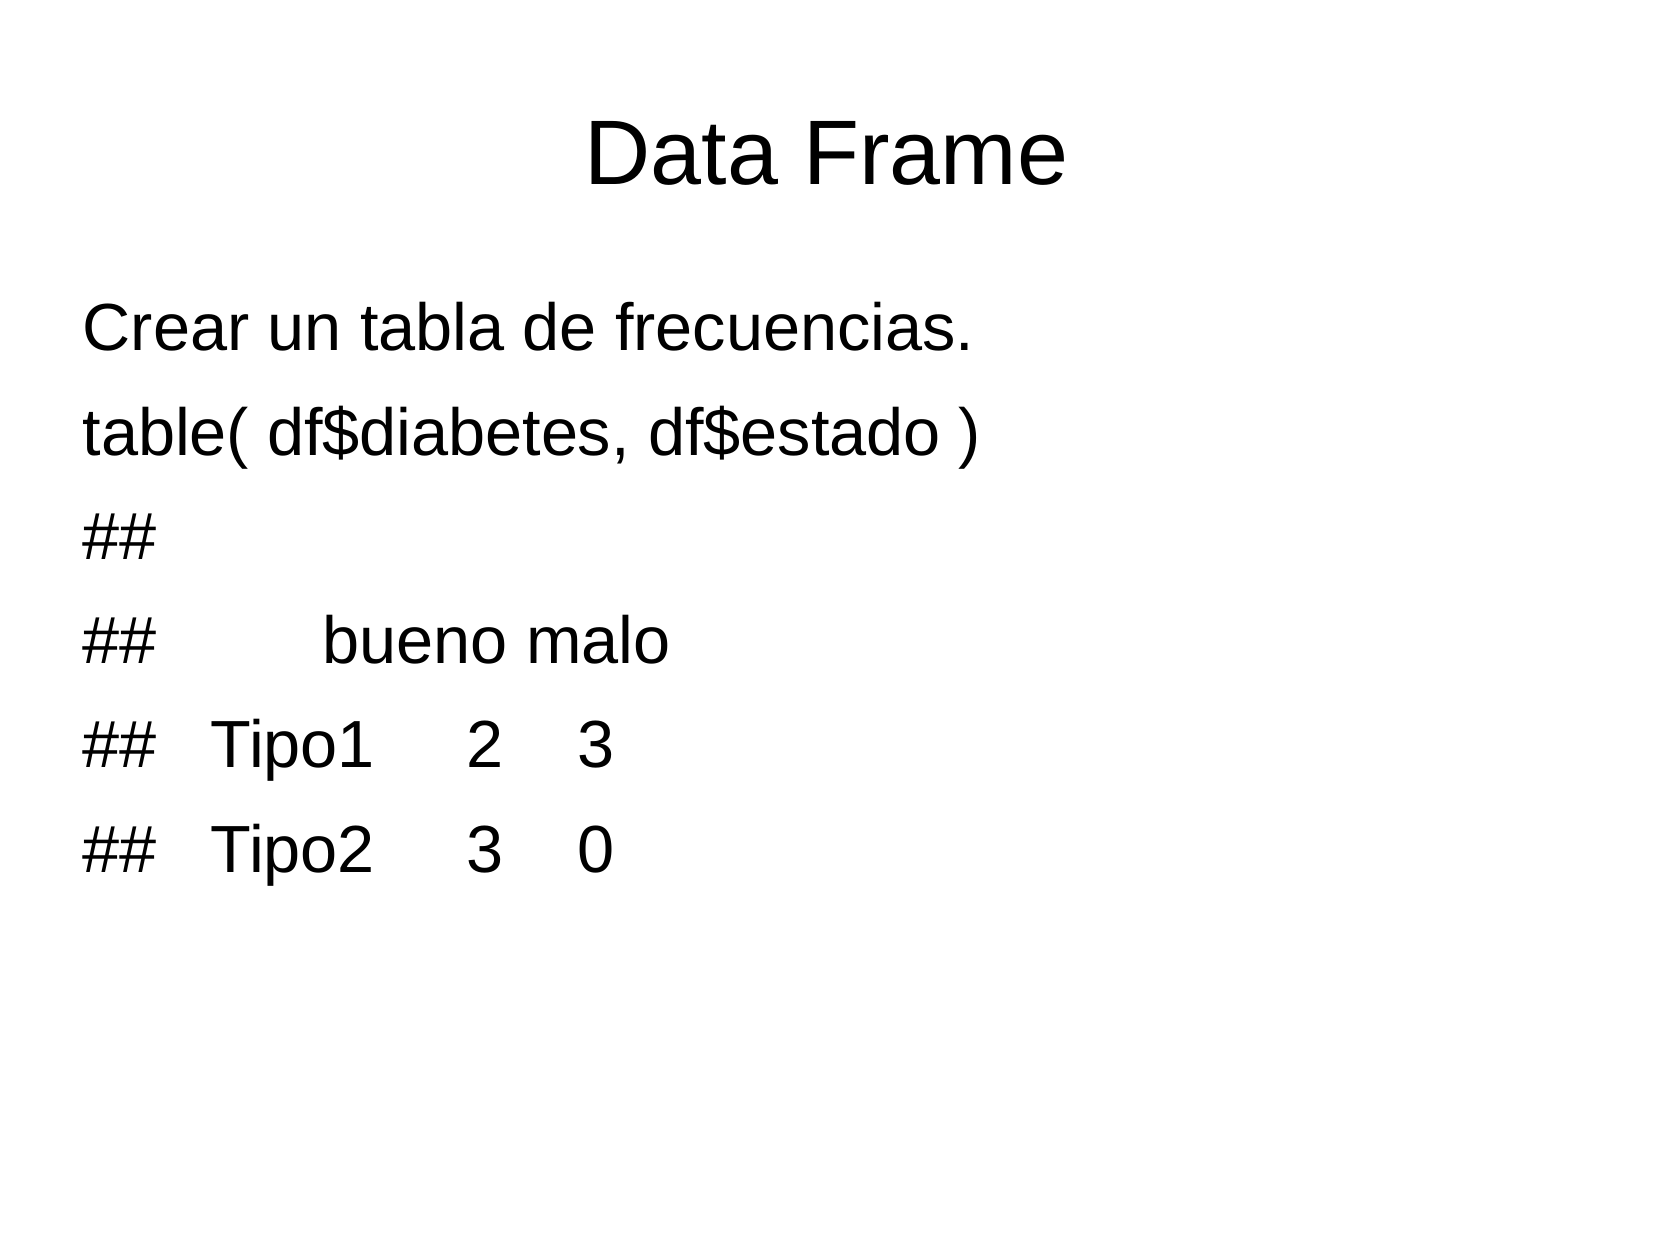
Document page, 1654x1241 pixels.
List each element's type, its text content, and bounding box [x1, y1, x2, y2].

list Crear un tabla de frecuencias. table( df$diabetes, df$estado ) ## ## bueno malo ## Tipo1 2 3 ## Tipo2 3 0 [82, 290, 1571, 1010]
title Data Frame [82, 49, 1571, 257]
